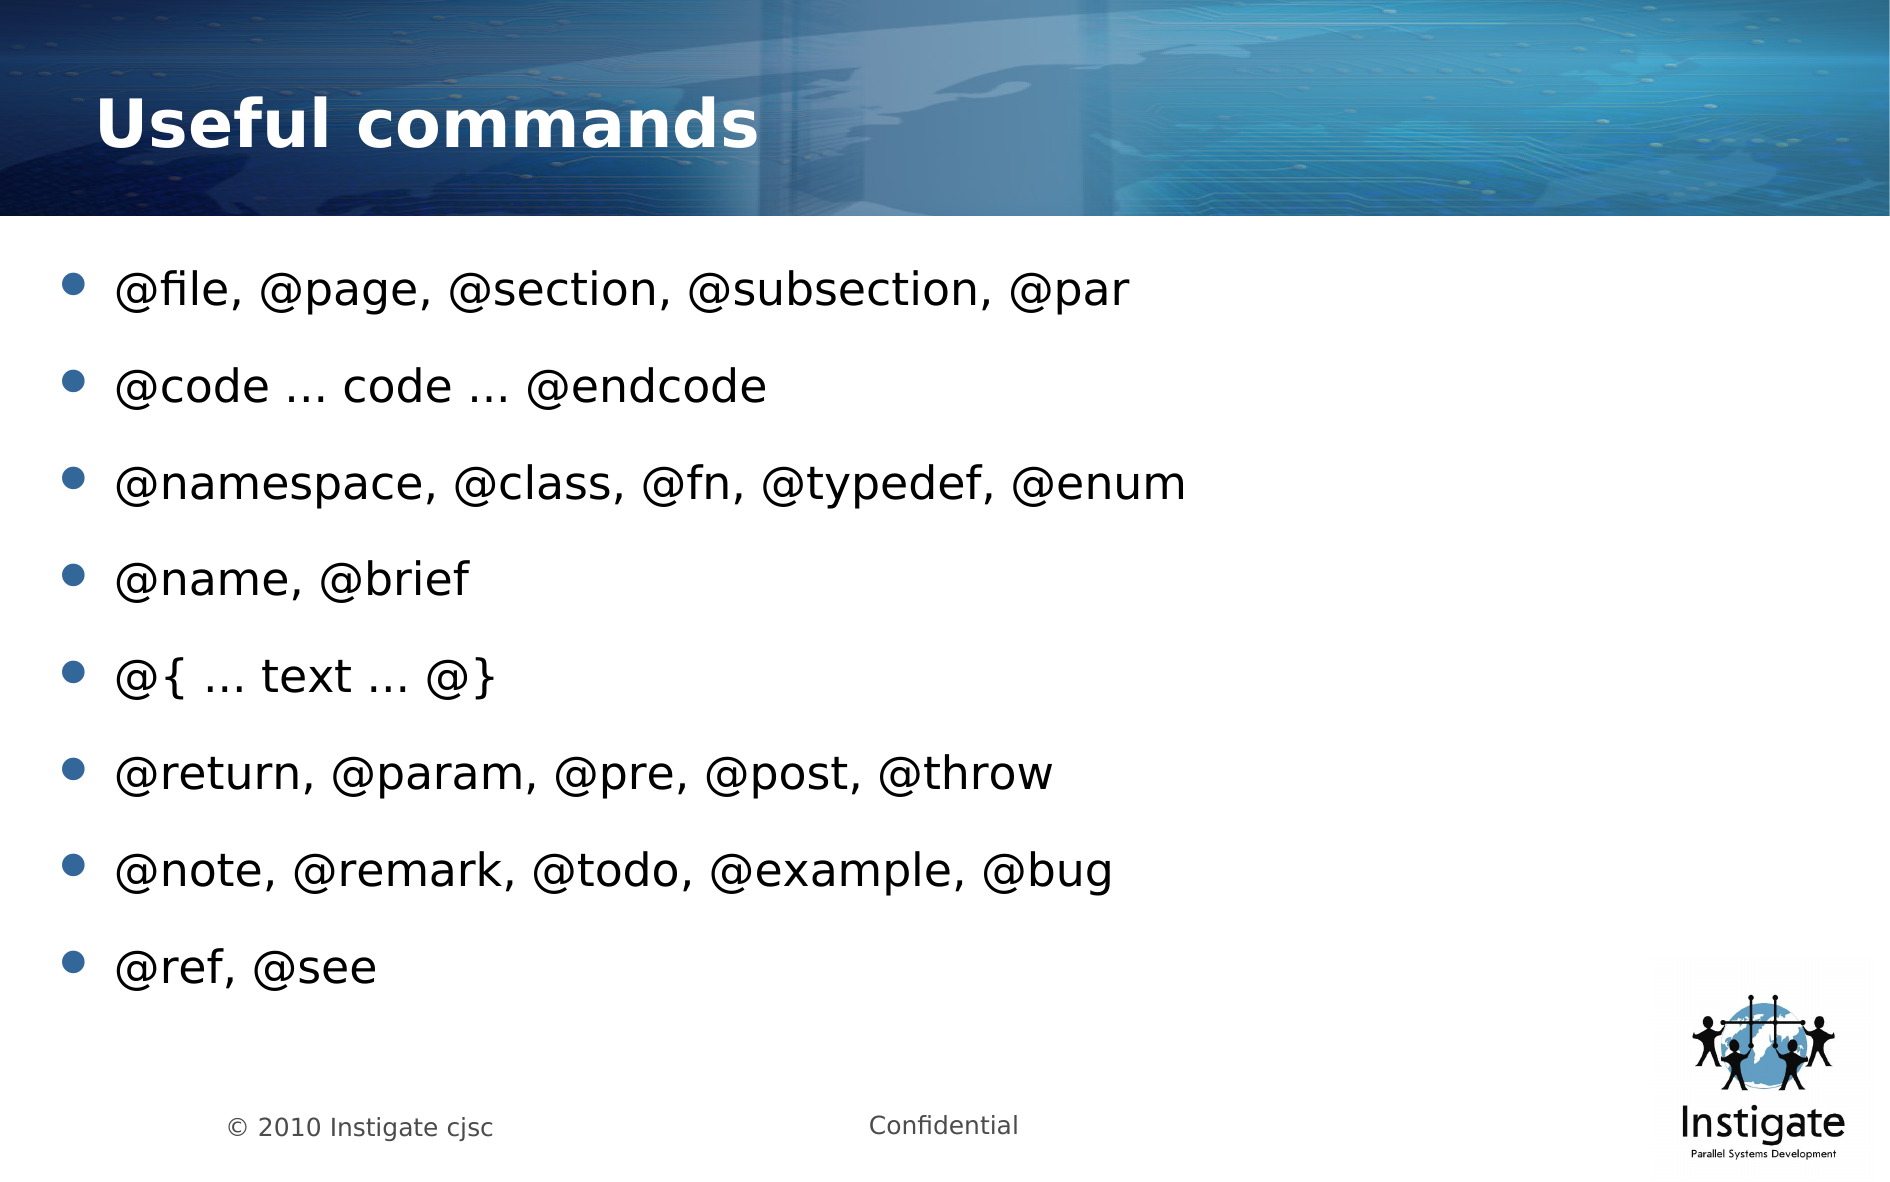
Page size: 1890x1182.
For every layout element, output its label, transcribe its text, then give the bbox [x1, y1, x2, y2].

picture [0, 0, 1890, 216]
picture [1650, 956, 1876, 1182]
title Useful commands [94, 54, 1793, 210]
list @file, @page, @section, @subsection, @par @code ... code ... @endcode @namespace, @class, @fn, @typedef, @enum @name, @brief @{ ... text ... @} @return, @param, @pre, @post, @throw @note, @remark, @todo, @example, @bug @ref, @see [59, 236, 1831, 1001]
